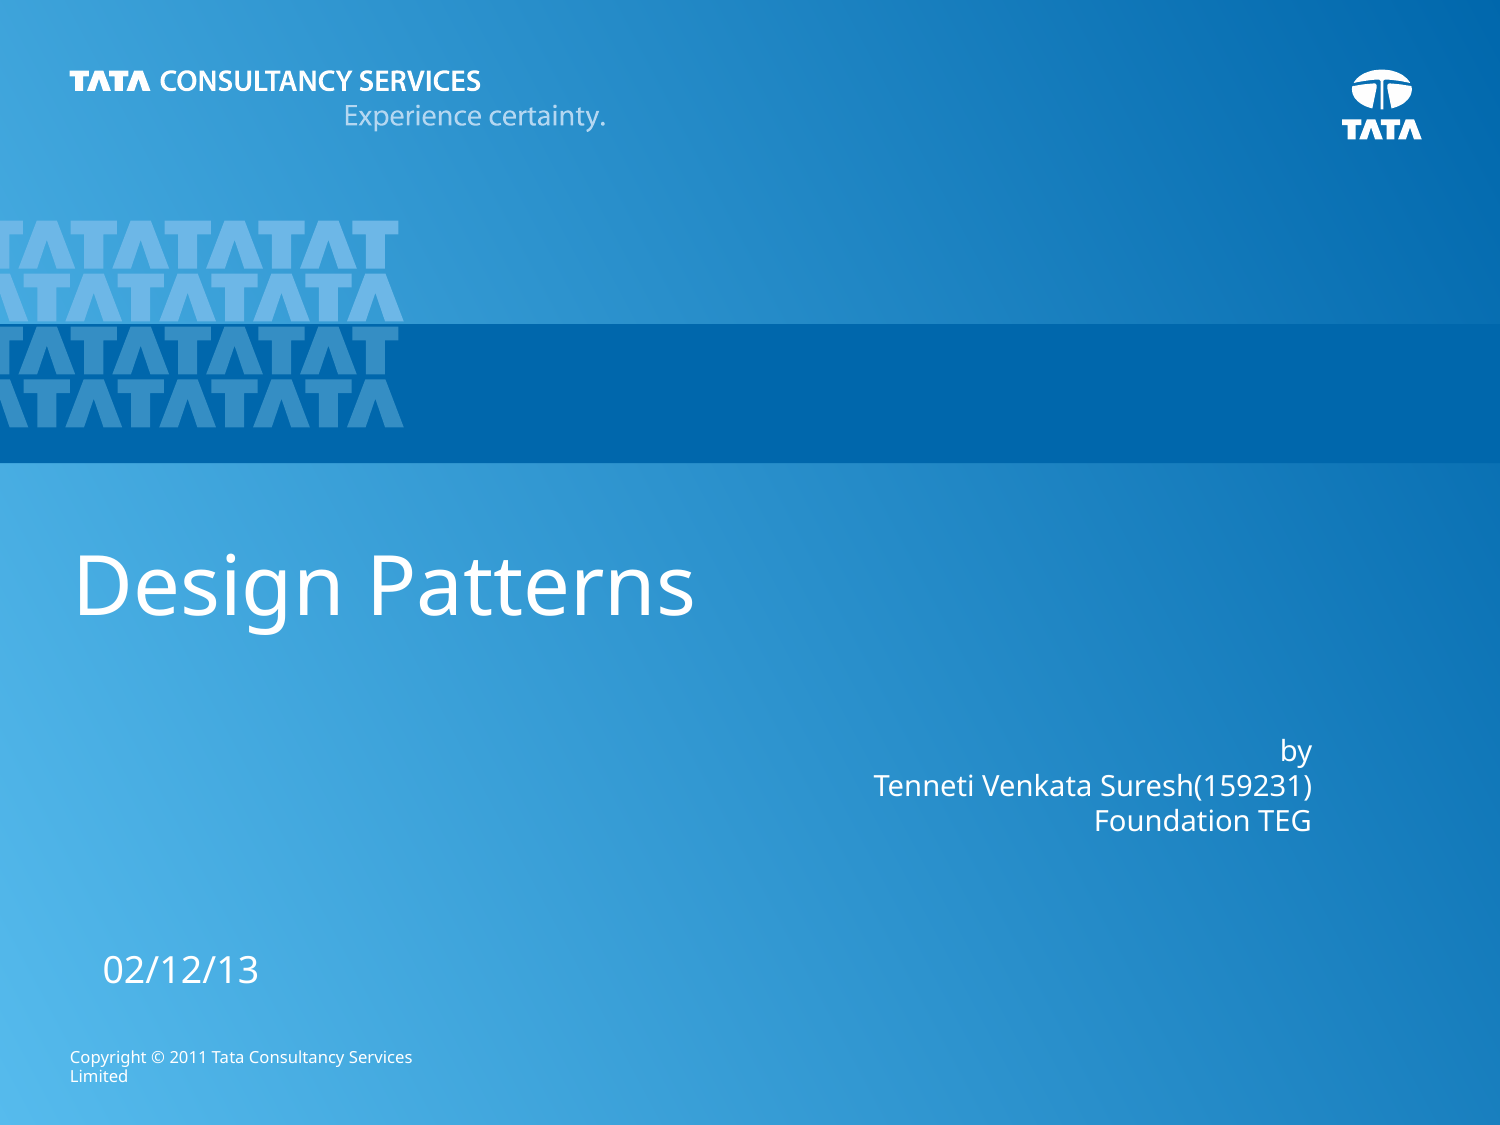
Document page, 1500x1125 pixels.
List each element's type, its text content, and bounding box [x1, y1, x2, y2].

text_box 02/12/13 [102, 945, 260, 997]
title Design Patterns [58, 525, 1334, 625]
subtitle by Tenneti Venkata Suresh(159231) Foundation TEG [50, 725, 1328, 851]
